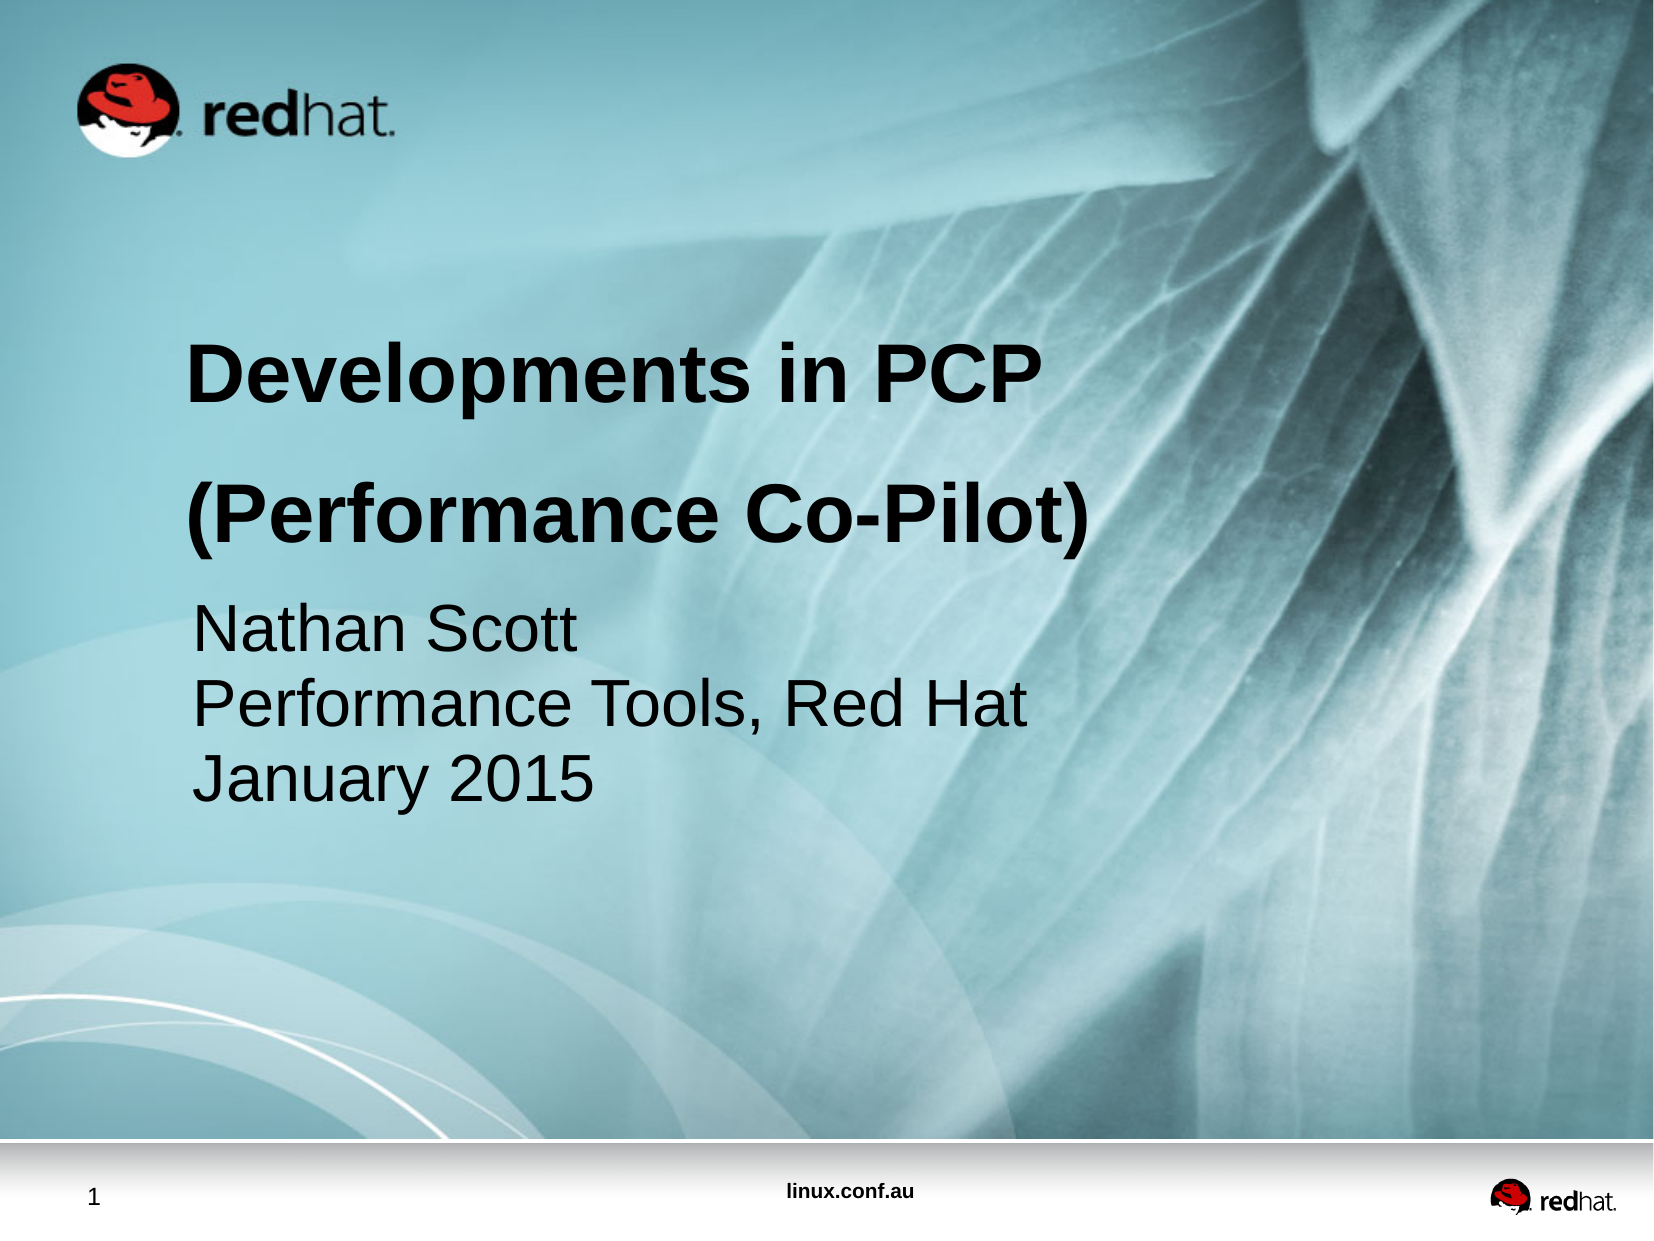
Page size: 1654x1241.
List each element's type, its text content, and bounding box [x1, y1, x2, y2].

picture [0, 0, 1654, 1139]
picture [0, 1143, 1654, 1241]
text_box Nathan Scott Performance Tools, Red Hat January 2015 [177, 583, 1445, 869]
text_box Developments in PCP (Performance Co-Pilot) [170, 273, 1408, 522]
